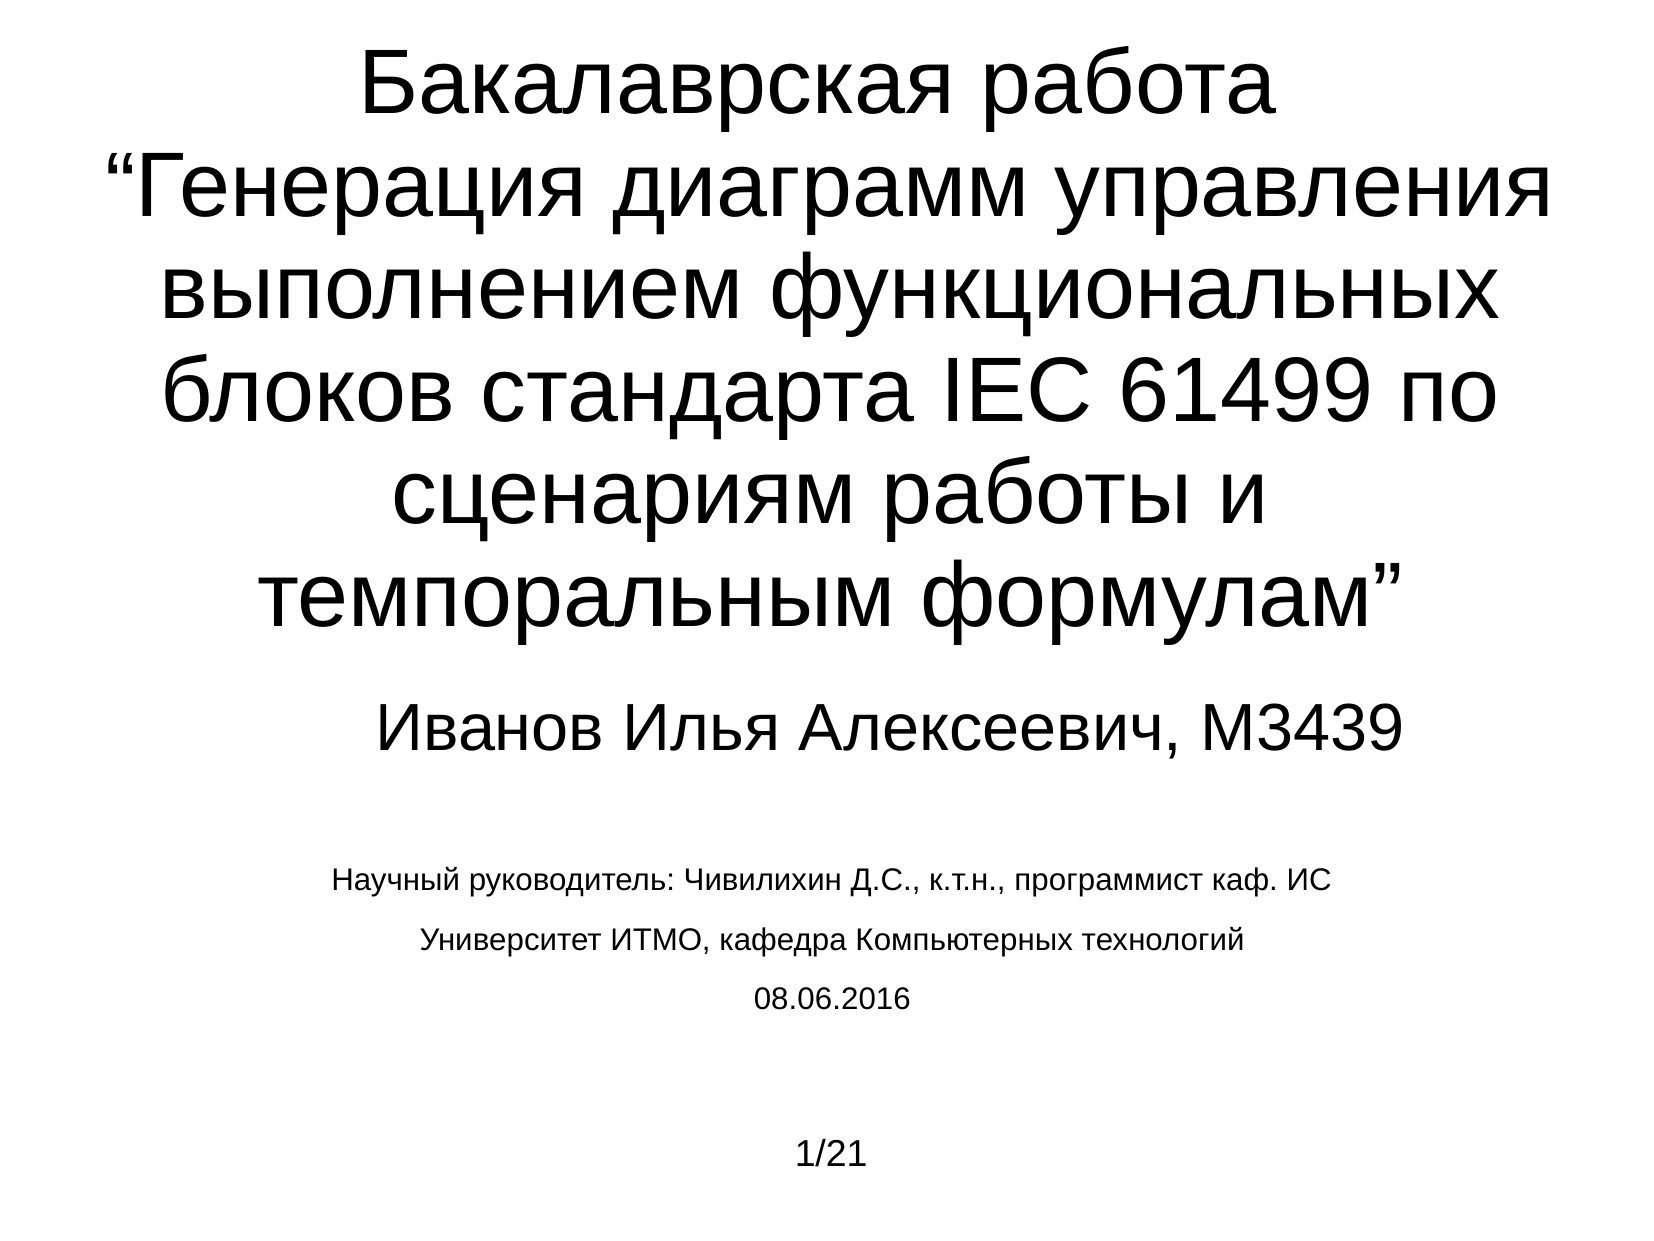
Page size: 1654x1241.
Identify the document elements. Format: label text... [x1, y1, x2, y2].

text_box Научный руководитель: Чивилихин Д.С., к.т.н., программист каф. ИС Университет ИТМО, кафедра Компьютерных технологий 08.06.2016 [255, 855, 1411, 1074]
text_box 1/21 [780, 1125, 916, 1182]
title Бакалаврская работа “Генерация диаграмм управления выполнением функциональных блоков стандарта IEC 61499 по сценариям работы и темпоральным формулам” [86, 30, 1576, 647]
list Иванов Илья Алексеевич, M3439 [285, 690, 1426, 796]
